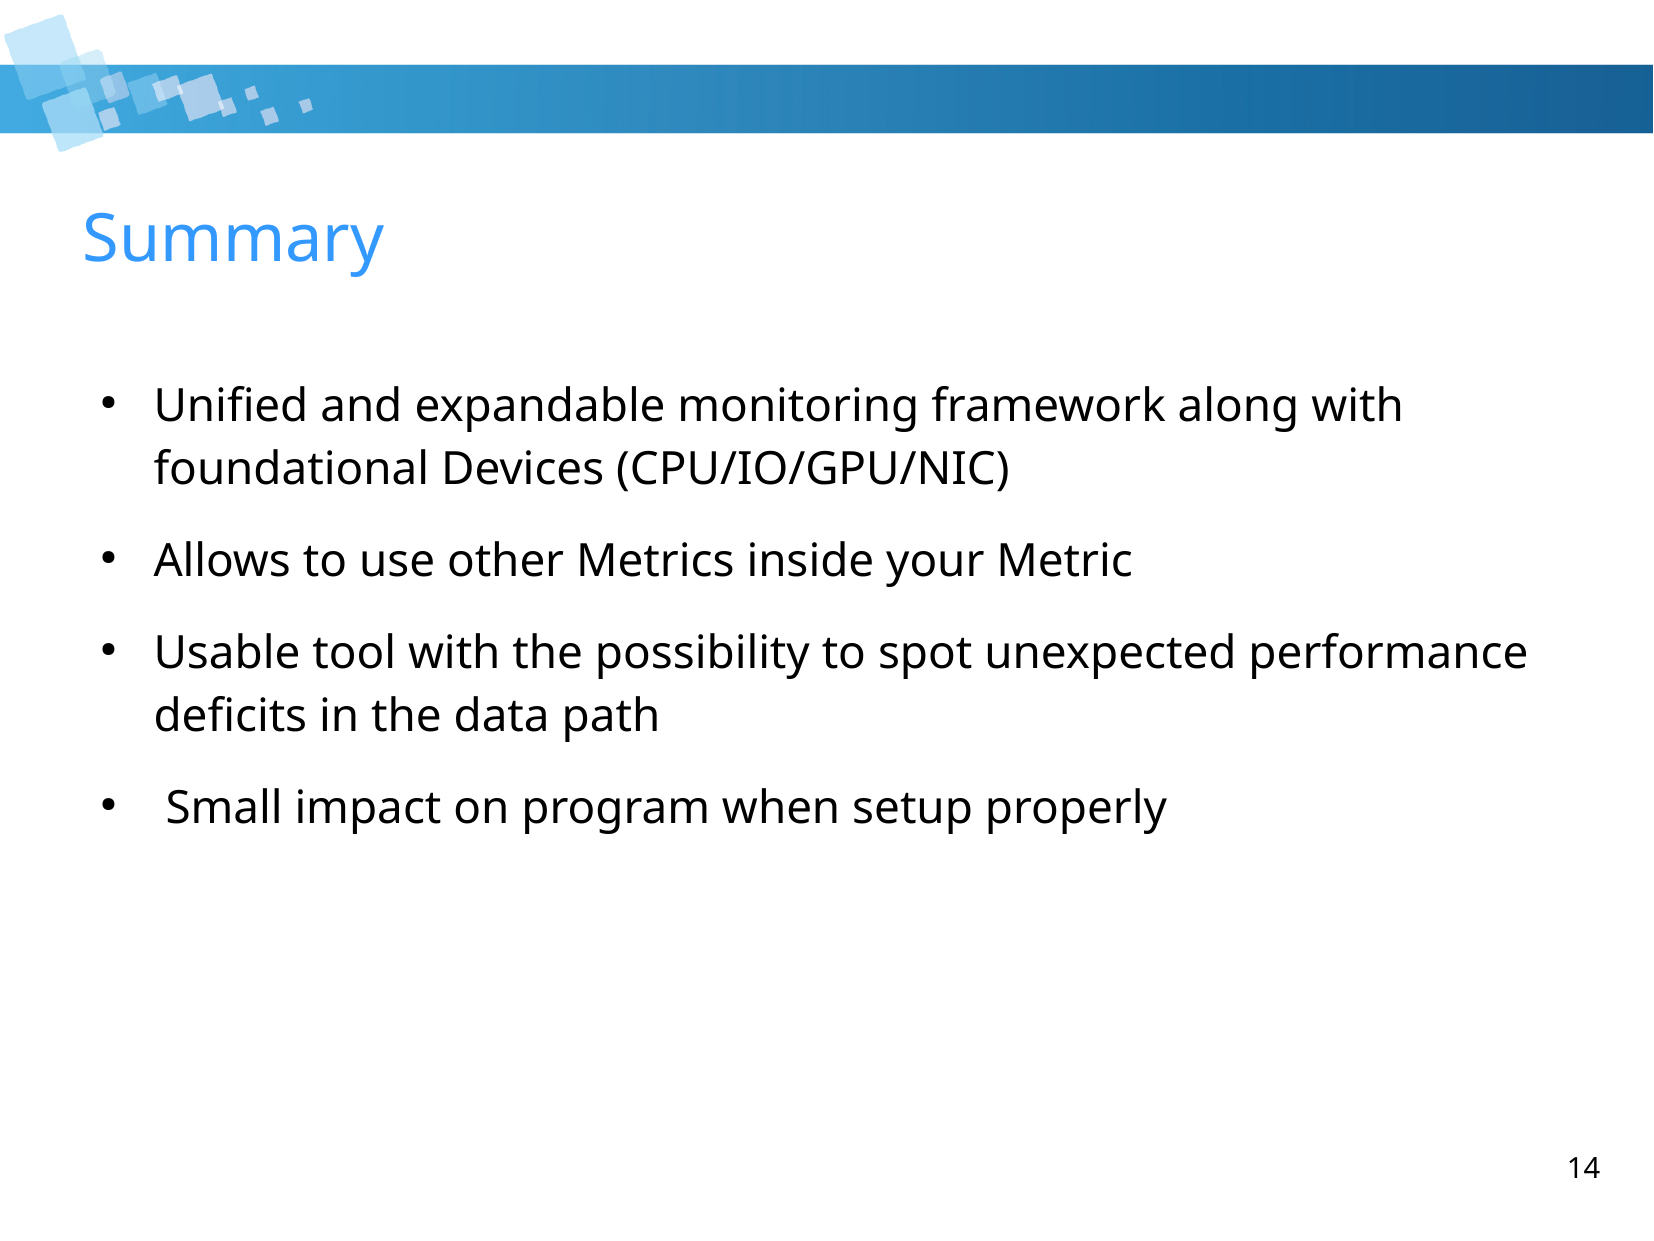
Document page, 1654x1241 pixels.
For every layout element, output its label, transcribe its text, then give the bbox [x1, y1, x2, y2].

list Unified and expandable monitoring framework along with foundational Devices (CPU/IO/GPU/NIC) Allows to use other Metrics inside your Metric Usable tool with the possibility to spot unexpected performance deficits in the data path Small impact on program when setup properly [82, 372, 1571, 1093]
picture [0, 0, 1653, 1238]
title Summary [82, 132, 1571, 340]
